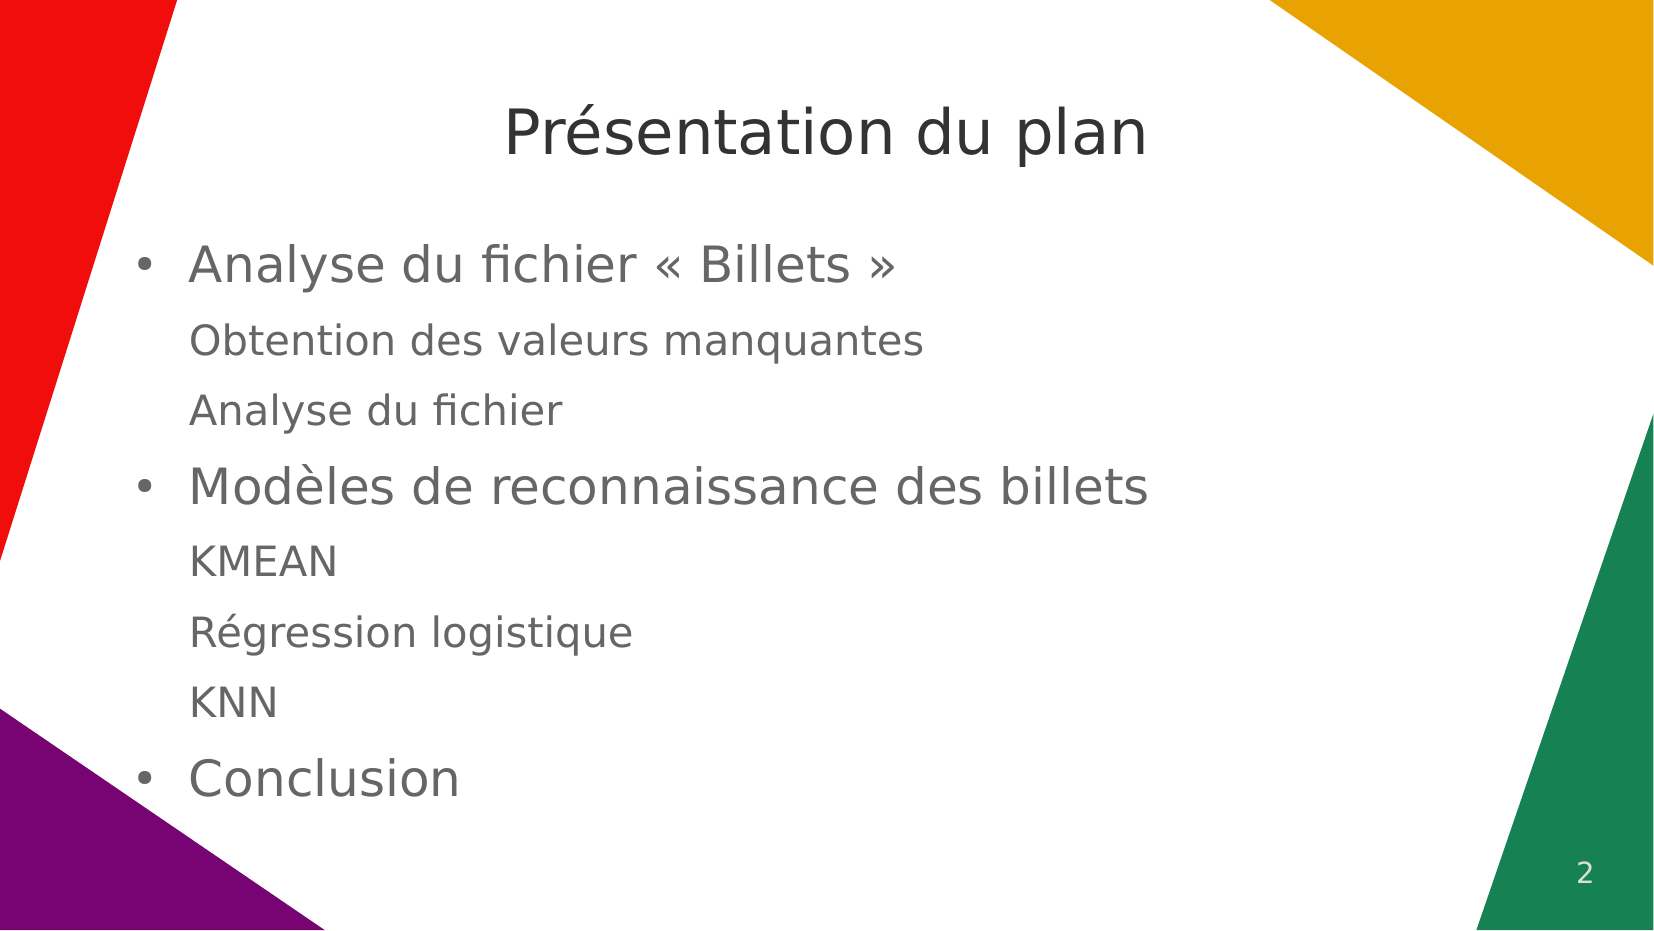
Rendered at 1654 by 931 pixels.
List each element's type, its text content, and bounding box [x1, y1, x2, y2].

title Présentation du plan [118, 59, 1536, 207]
list Analyse du fichier « Billets » Obtention des valeurs manquantes Analyse du fichier Modèles de reconnaissance des billets KMEAN Régression logistique KNN Conclusion [118, 236, 1536, 827]
